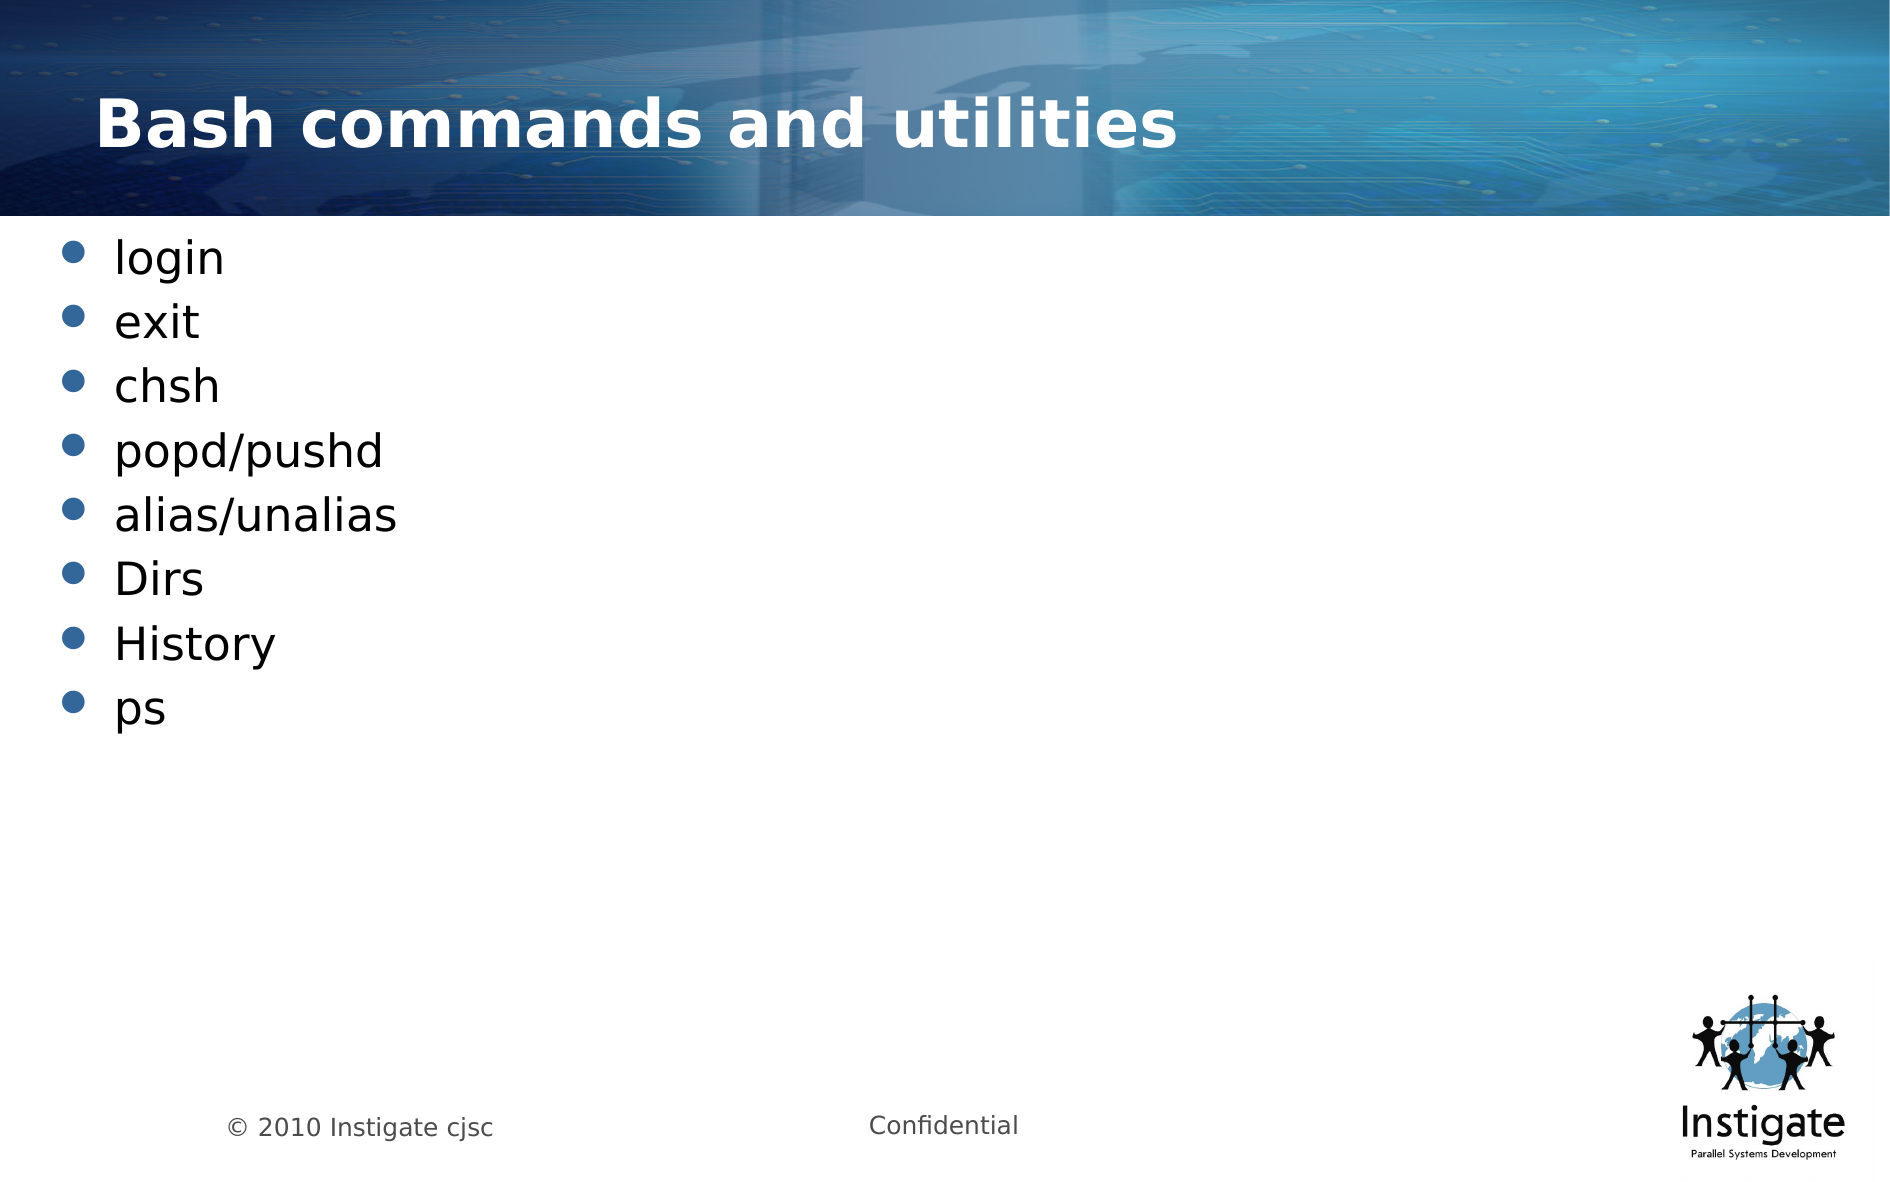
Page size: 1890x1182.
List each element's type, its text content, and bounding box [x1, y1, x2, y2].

picture [0, 0, 1890, 216]
list login exit chsh popd/pushd alias/unalias Dirs History ps [59, 236, 1831, 1001]
picture [1650, 956, 1876, 1182]
title Bash commands and utilities [94, 54, 1793, 210]
